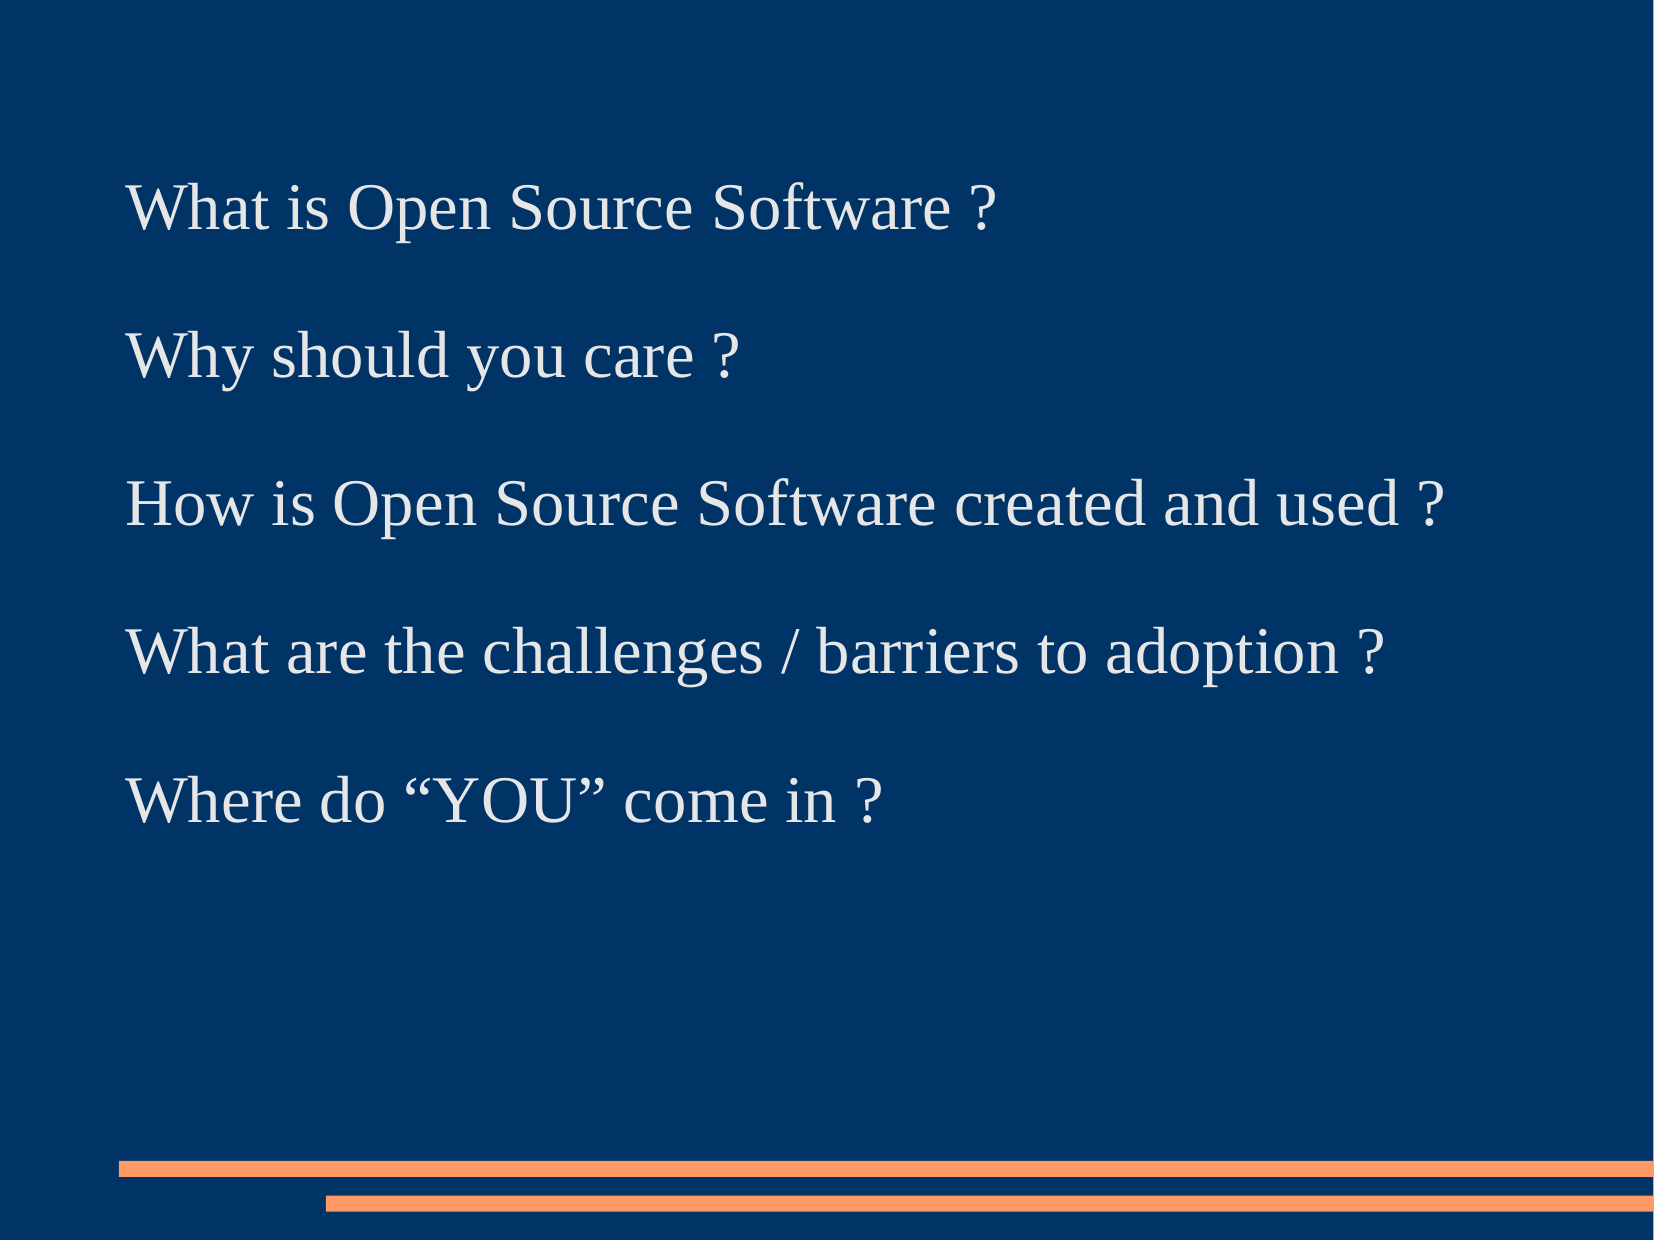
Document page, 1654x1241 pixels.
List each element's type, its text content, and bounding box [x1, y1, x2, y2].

list What is Open Source Software ? Why should you care ? How is Open Source Software created and used ? What are the challenges / barriers to adoption ? Where do “YOU” come in ? [107, 170, 1547, 1071]
